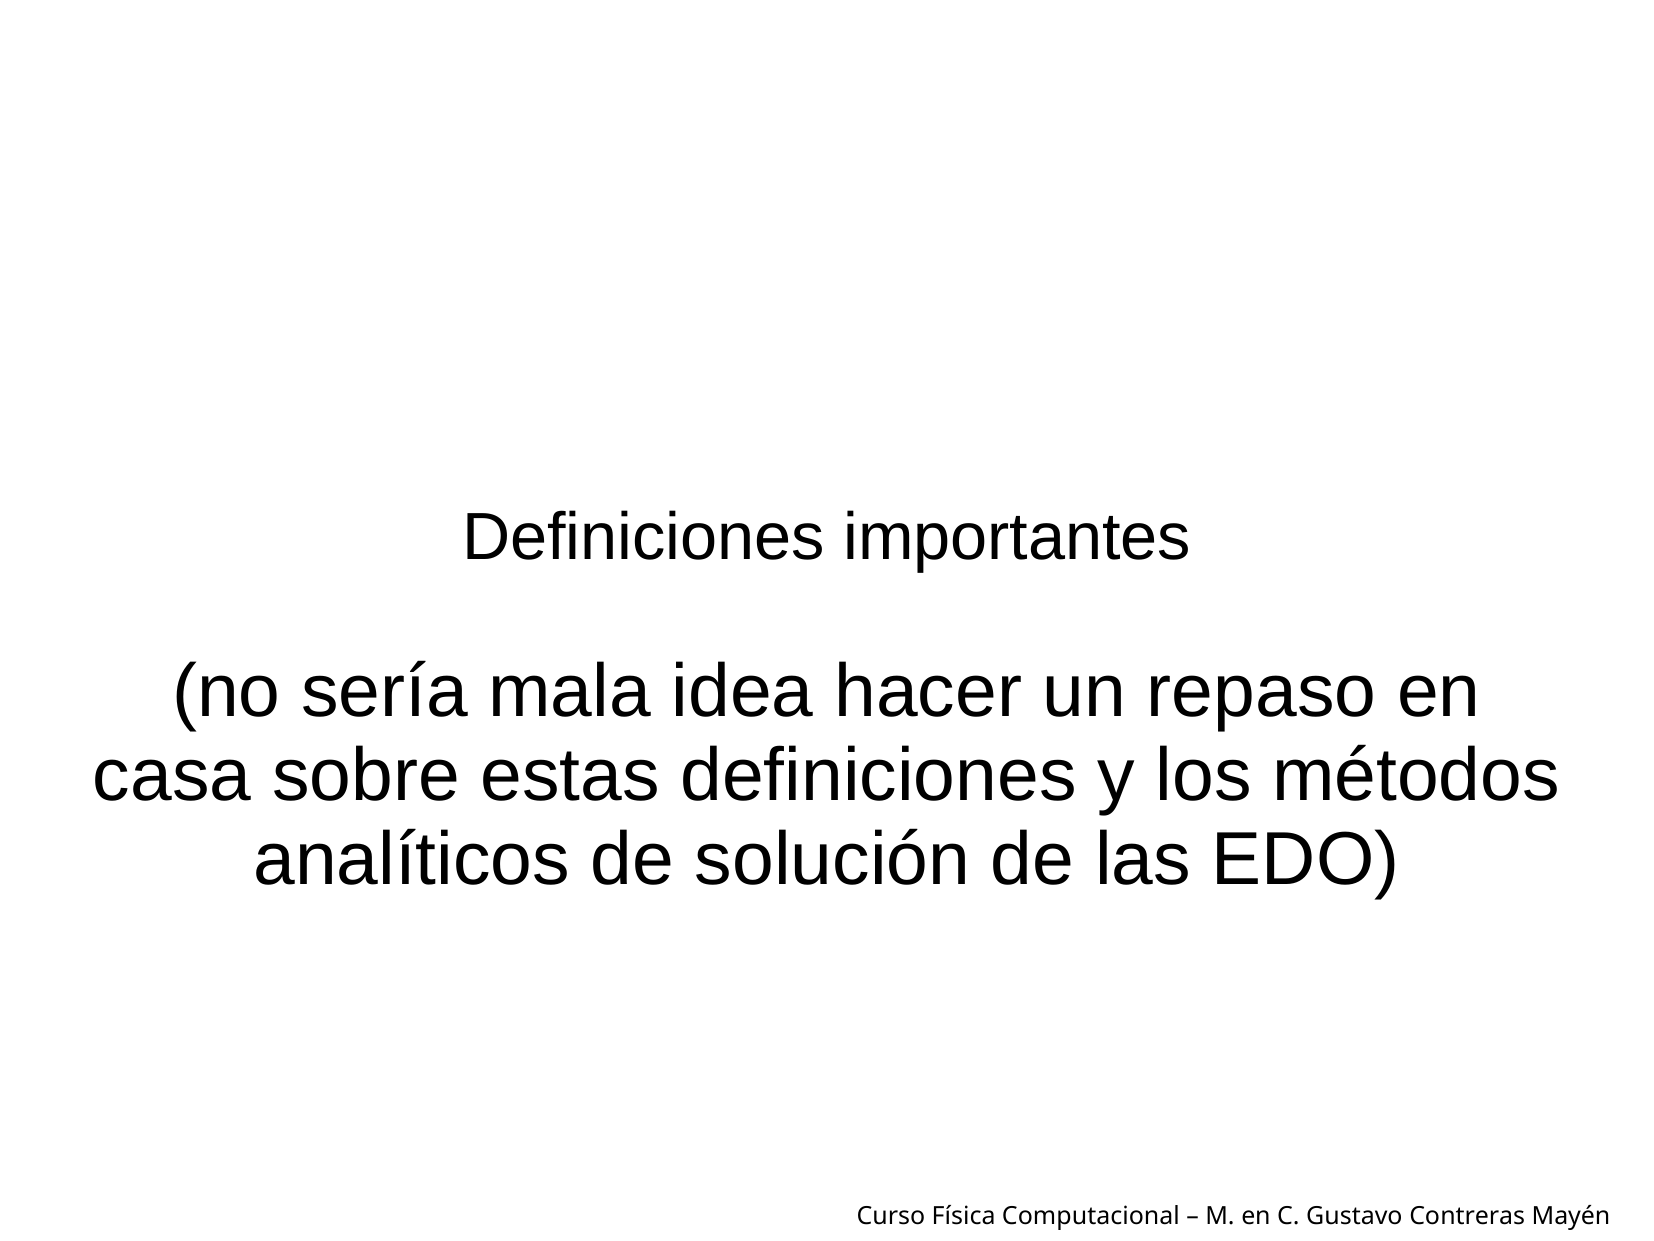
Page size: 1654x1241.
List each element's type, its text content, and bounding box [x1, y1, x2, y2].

subtitle Definiciones importantes (no sería mala idea hacer un repaso en casa sobre estas definiciones y los métodos analíticos de solución de las EDO) [82, 290, 1571, 1109]
